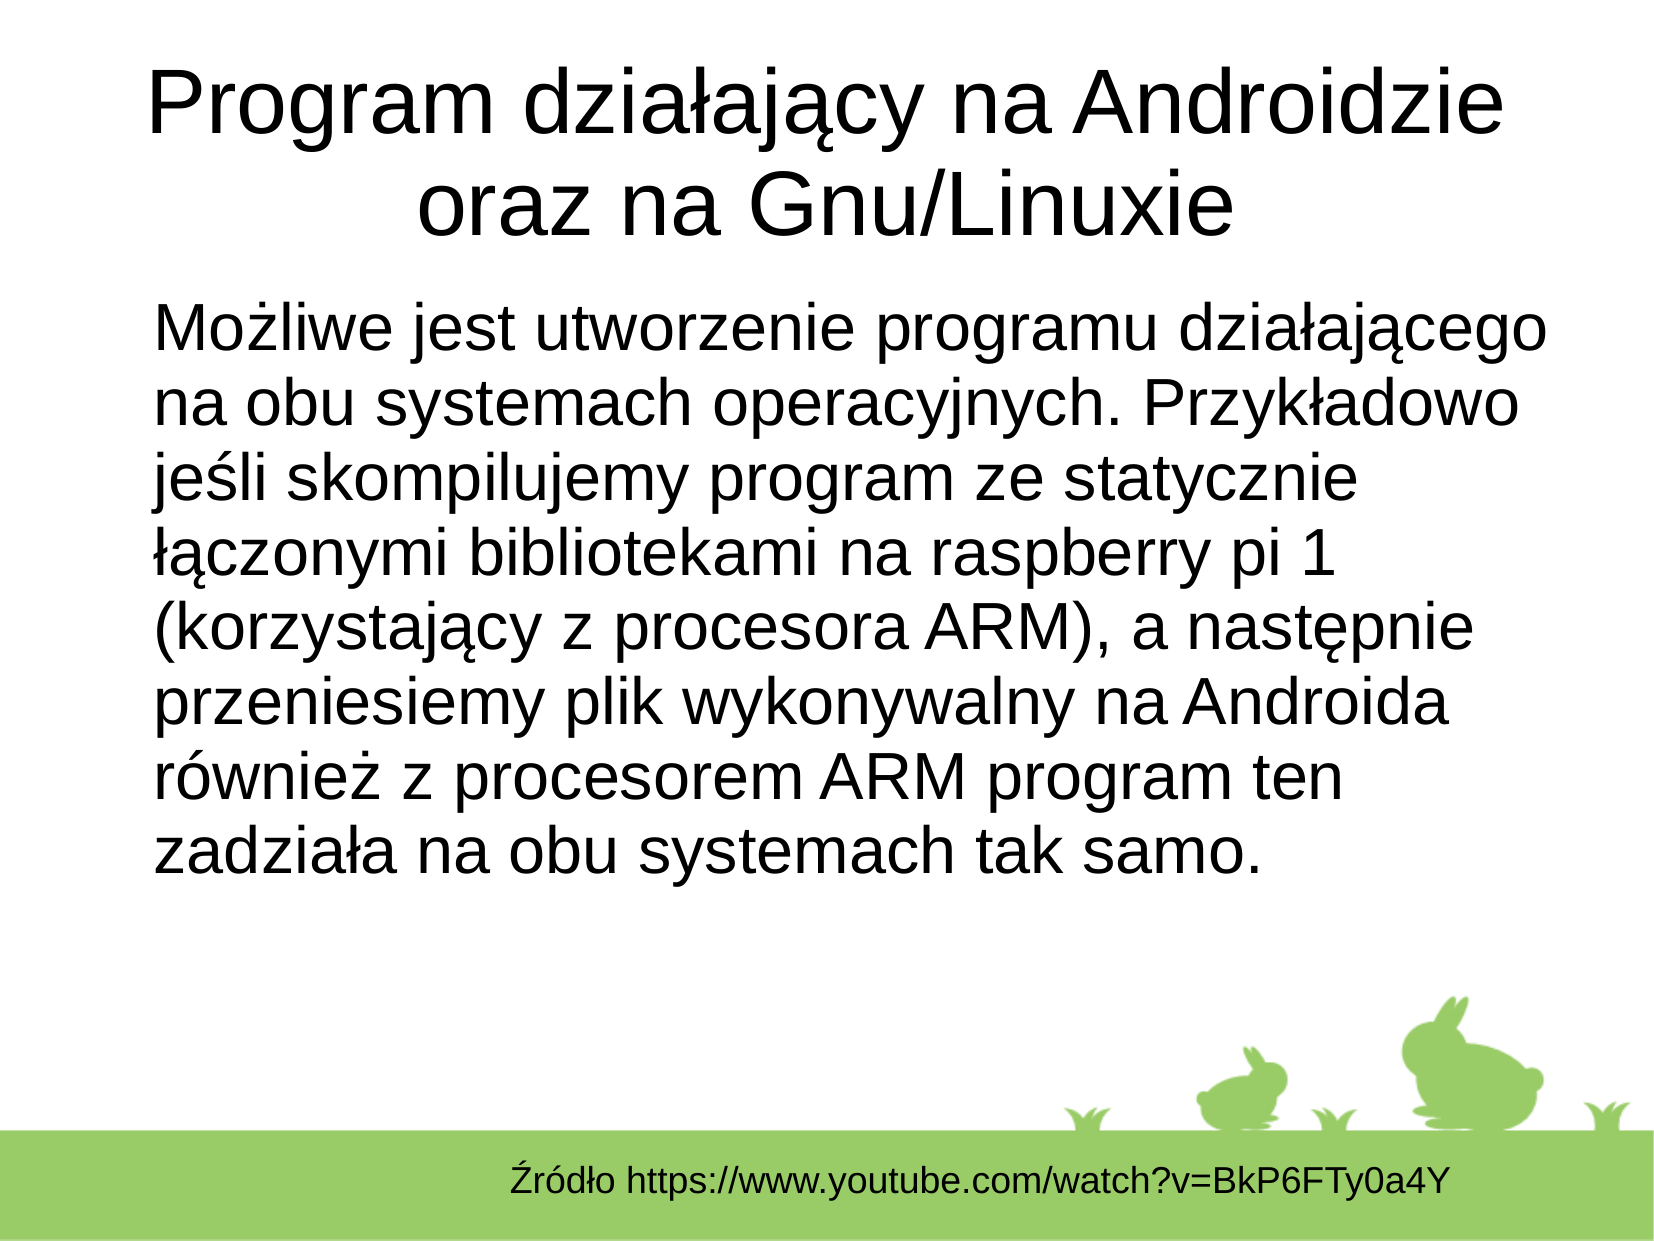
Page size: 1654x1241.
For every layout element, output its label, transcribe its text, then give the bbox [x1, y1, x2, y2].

title Program działający na Androidzie oraz na Gnu/Linuxie [82, 49, 1571, 257]
text_box Źródło https://www.youtube.com/watch?v=BkP6FTy0a4Y [495, 1151, 1654, 1209]
picture [0, 0, 1654, 1241]
list Możliwe jest utworzenie programu działającego na obu systemach operacyjnych. Przykładowo jeśli skompilujemy program ze statycznie łączonymi bibliotekami na raspberry pi 1 (korzystający z procesora ARM), a następnie przeniesiemy plik wykonywalny na Androida również z procesorem ARM program ten zadziała na obu systemach tak samo. [82, 290, 1571, 1010]
